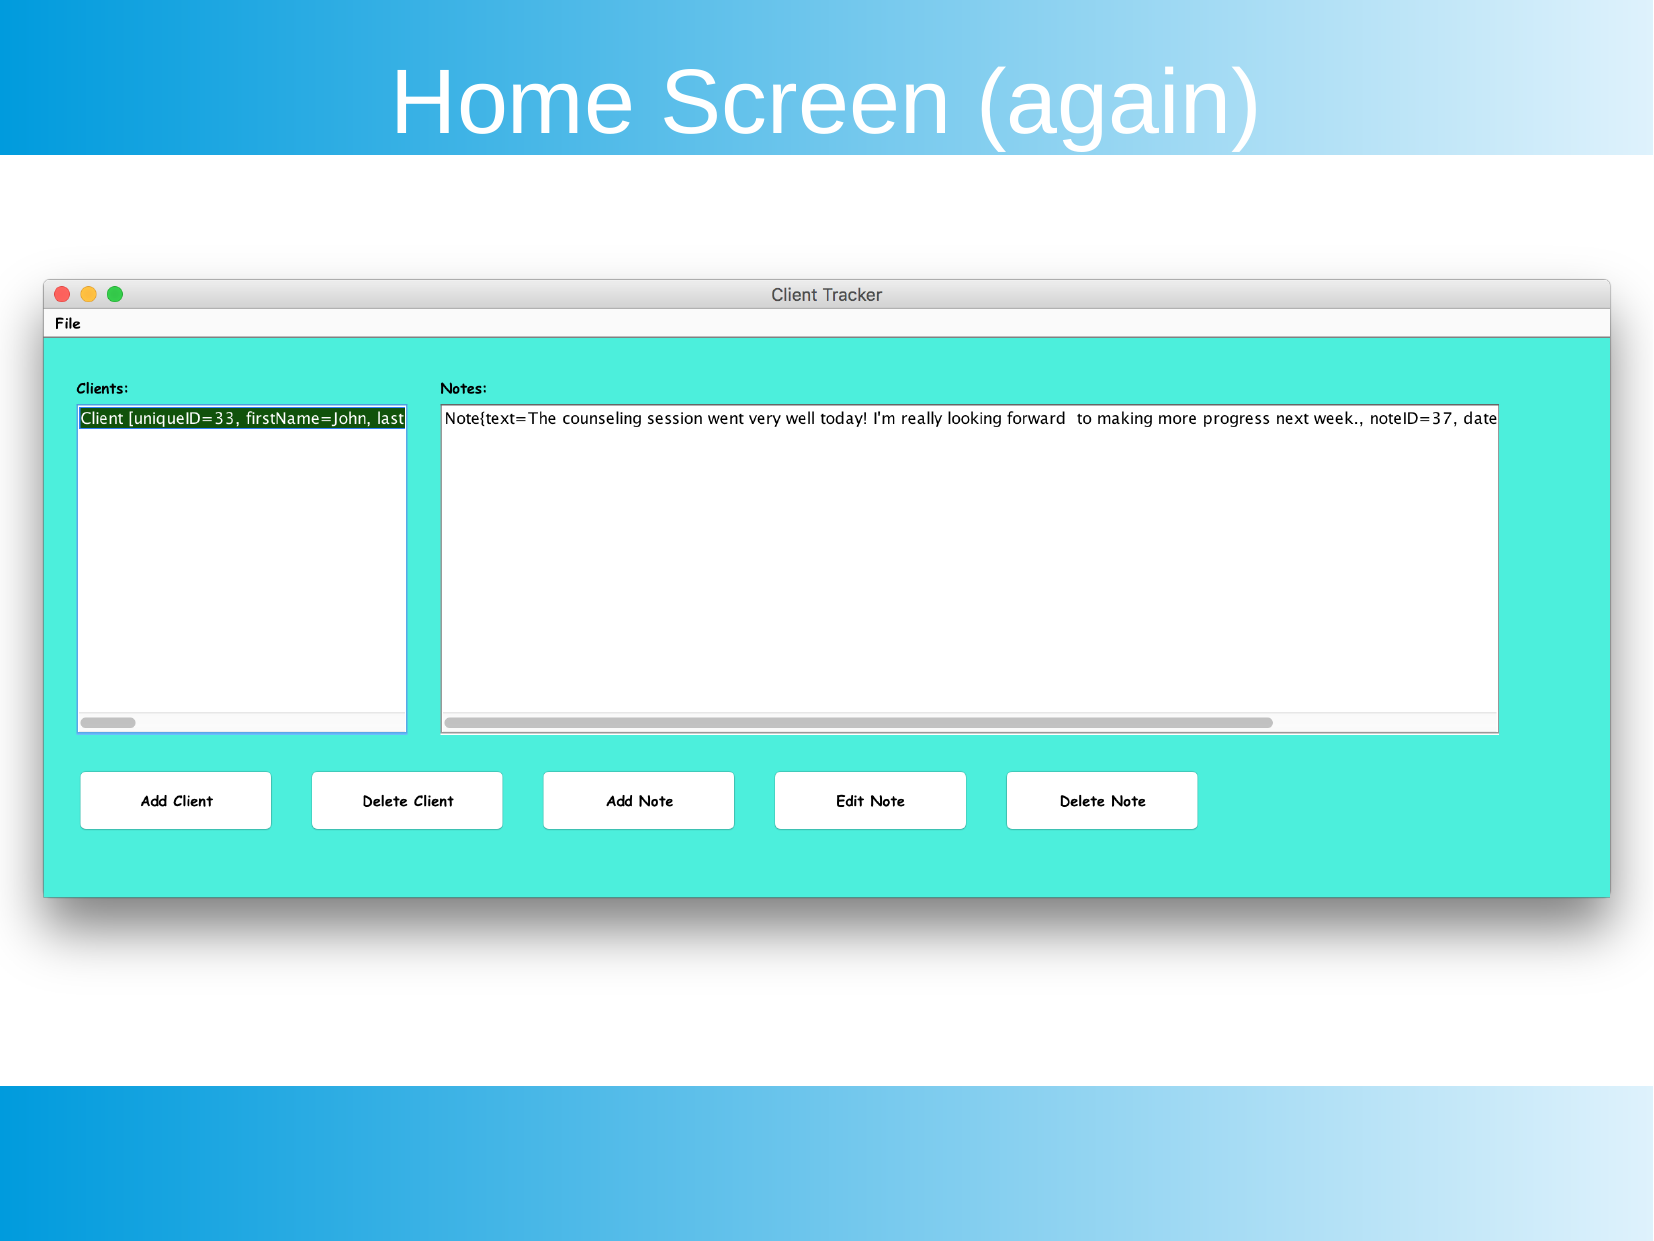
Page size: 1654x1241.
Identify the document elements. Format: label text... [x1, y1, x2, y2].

picture [0, 237, 1654, 1003]
title Home Screen (again) [82, 49, 1571, 155]
